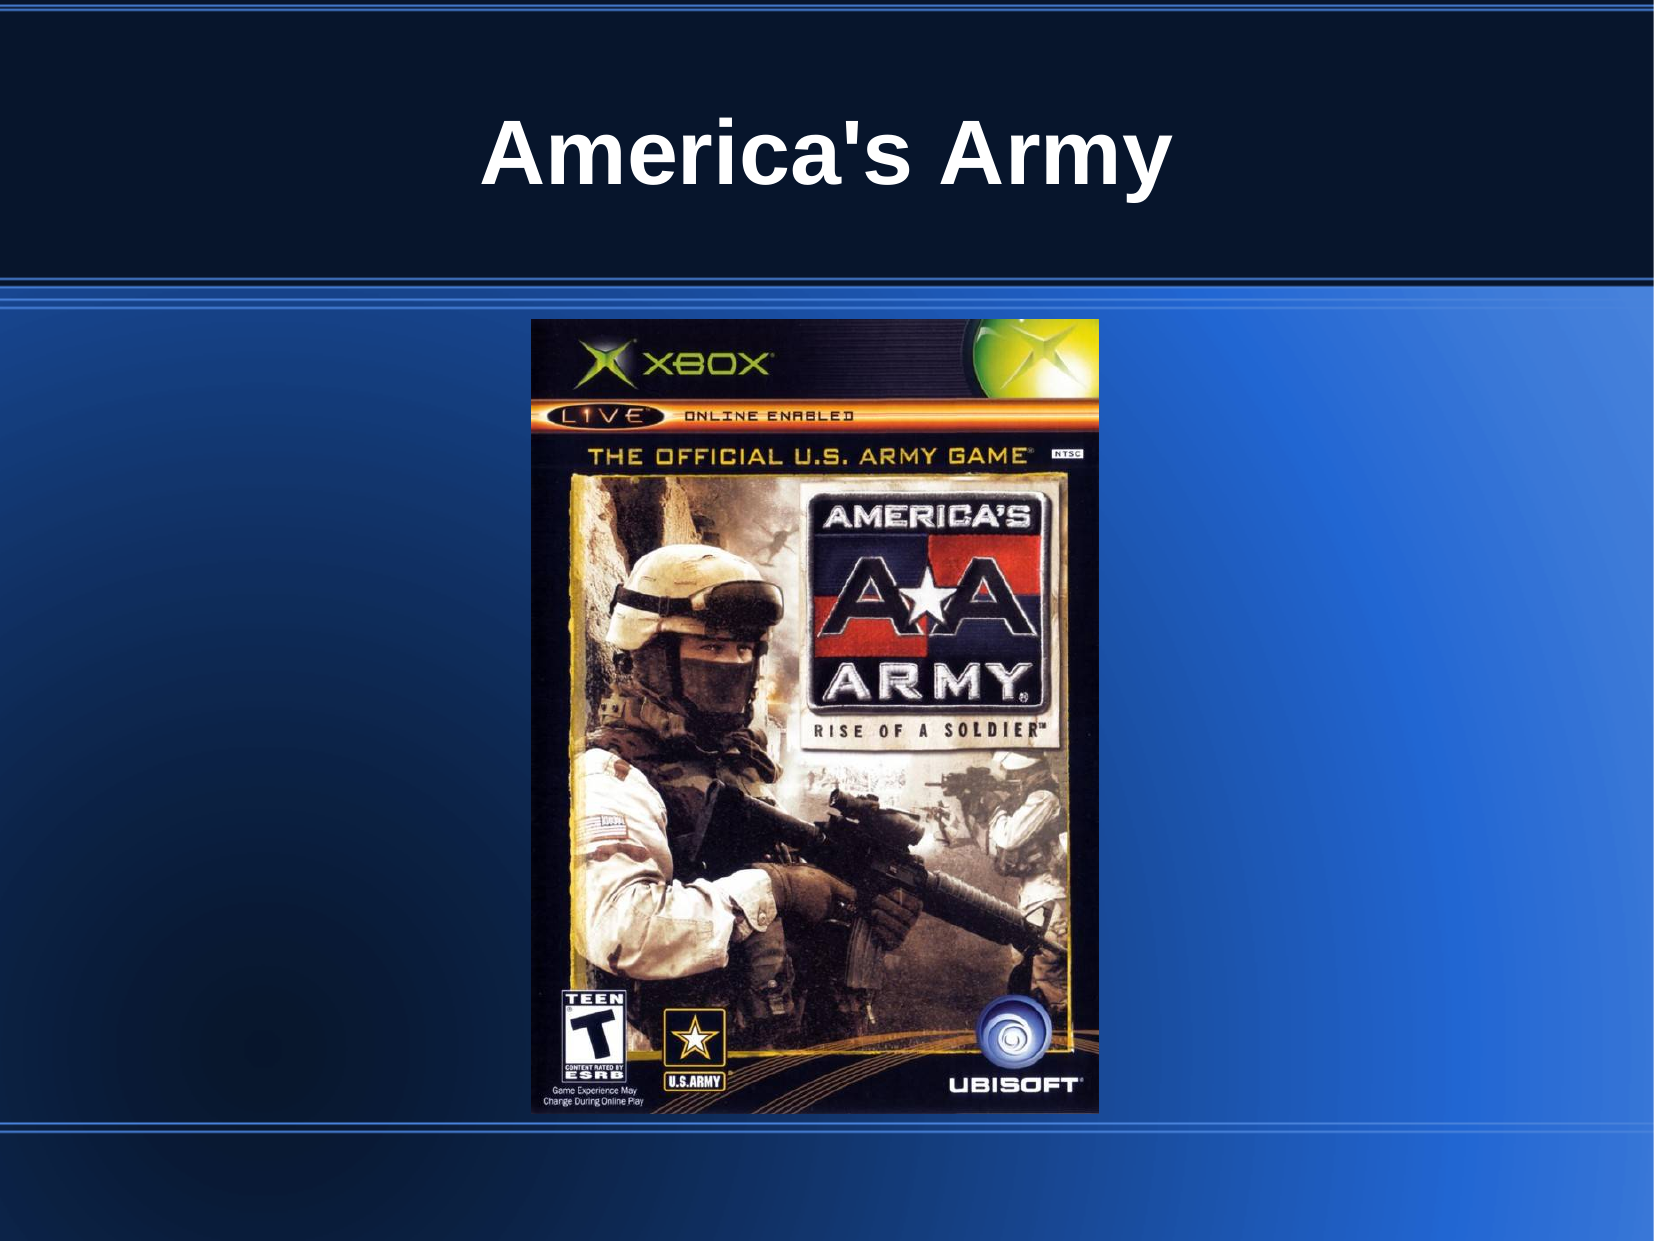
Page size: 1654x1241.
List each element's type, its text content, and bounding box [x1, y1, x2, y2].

picture [0, 0, 1654, 1241]
title America's Army [82, 49, 1571, 257]
